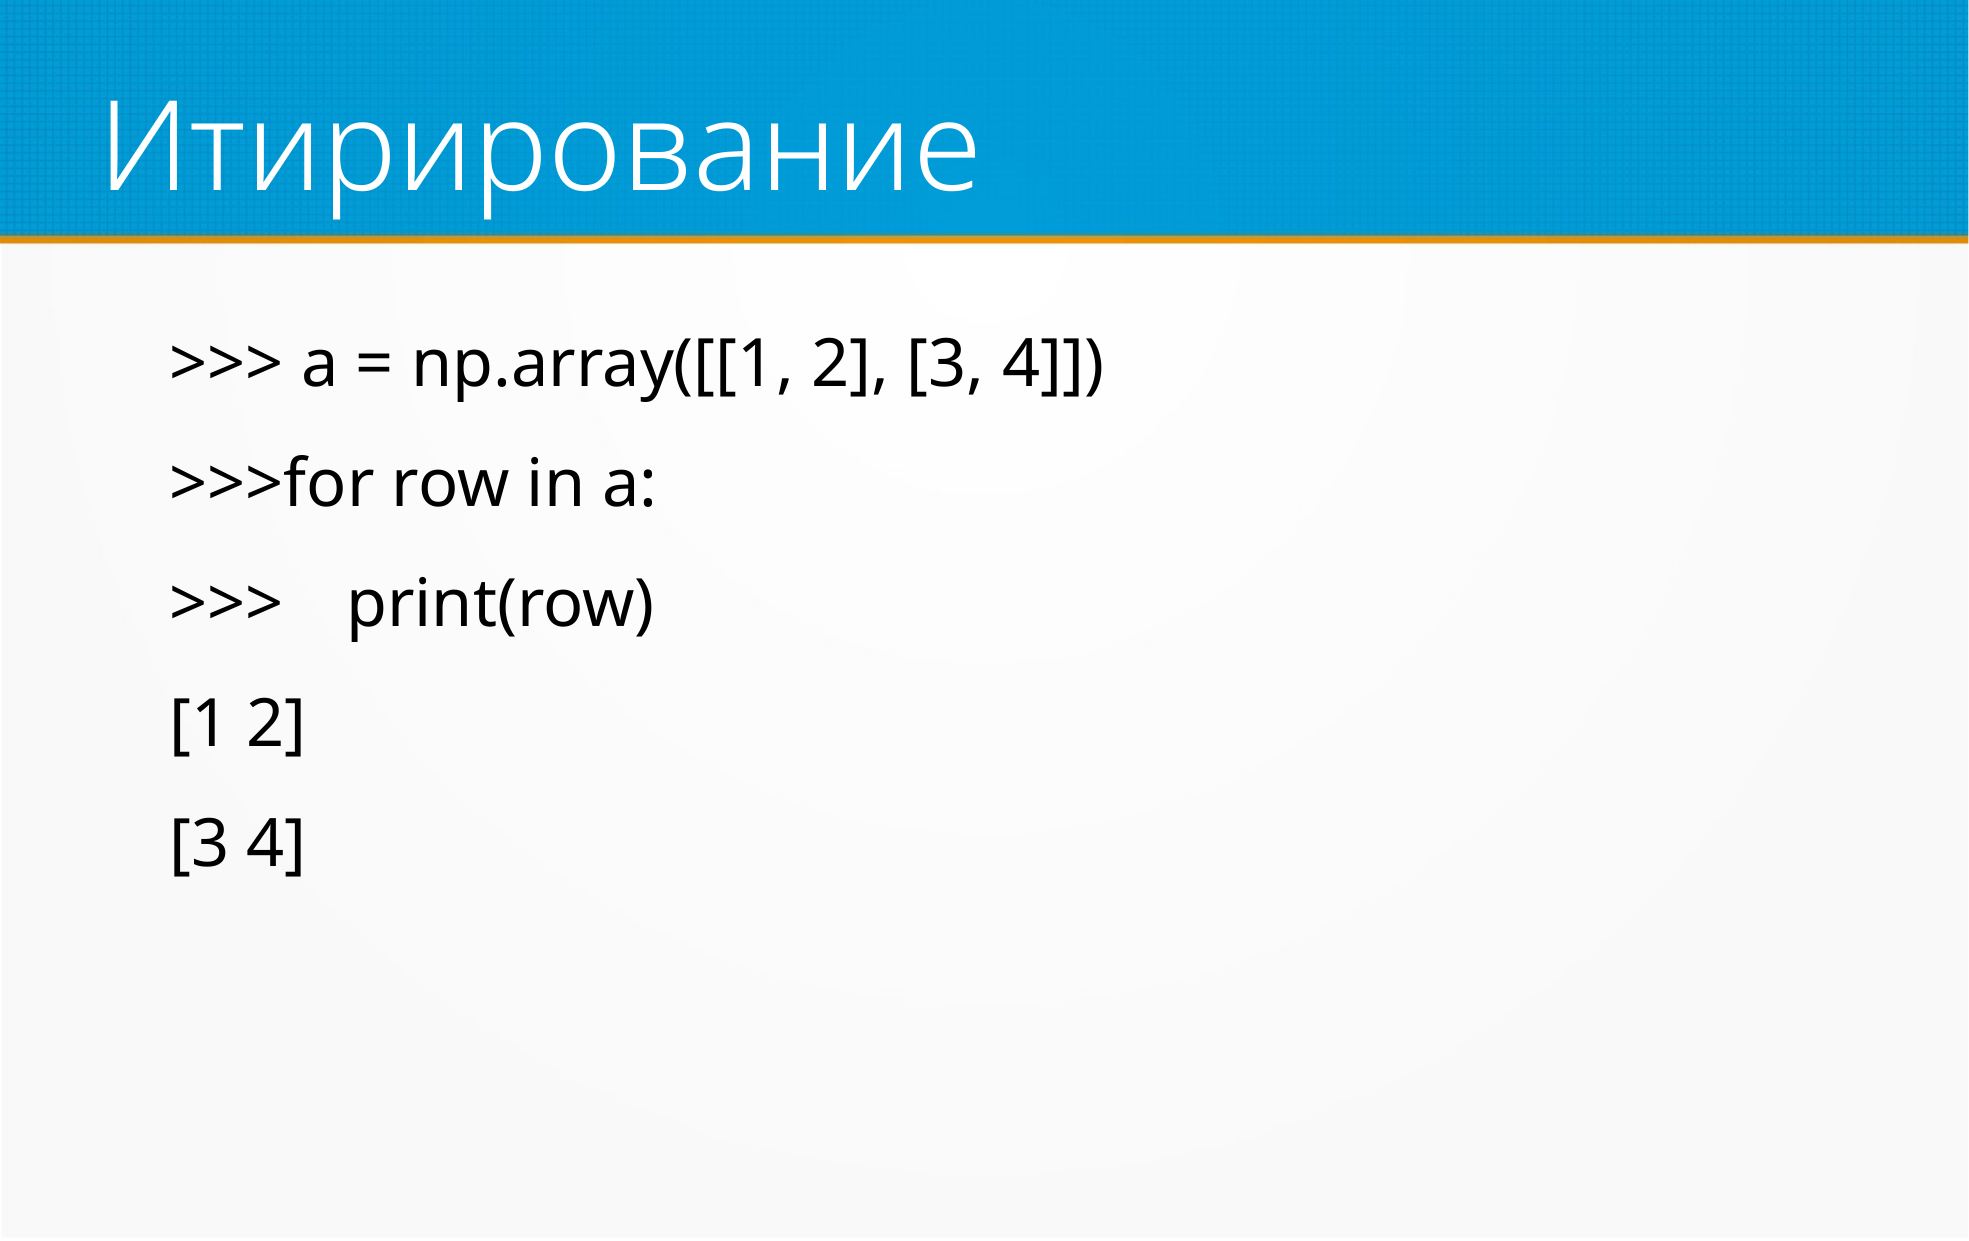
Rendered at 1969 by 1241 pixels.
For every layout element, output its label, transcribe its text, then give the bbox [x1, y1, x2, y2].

title Итирирование [98, 19, 1870, 227]
list >>> a = np.array([[1, 2], [3, 4]]) >>>for row in a: >>> print(row) [1 2] [3 4] [98, 315, 1861, 1081]
picture [0, 233, 1969, 1241]
